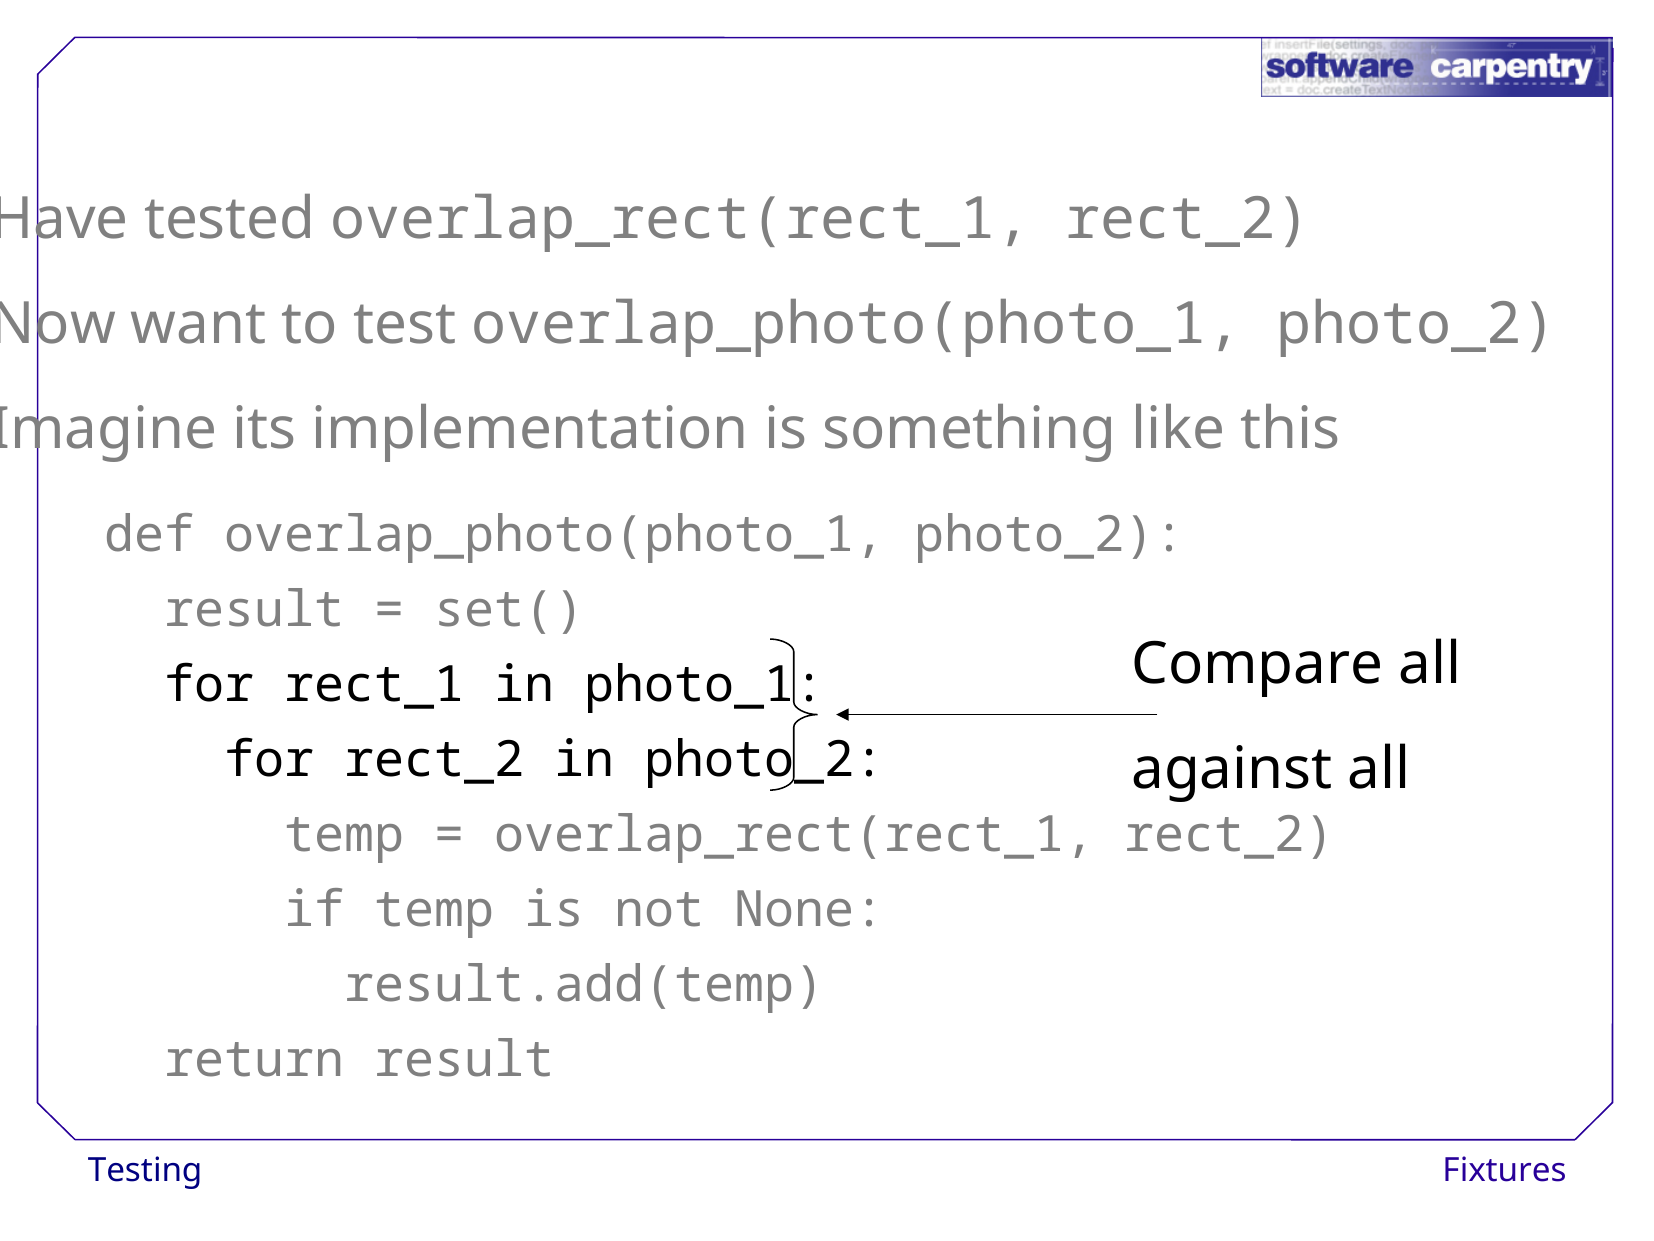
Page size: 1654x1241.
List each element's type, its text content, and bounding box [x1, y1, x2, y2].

text_box Have tested overlap_rect(rect_1, rect_2) Now want to test overlap_photo(photo_1, photo_2) Imagine its implementation is something like this [0, 138, 1654, 469]
text_box Compare all against all [1116, 582, 1627, 808]
picture [1261, 39, 1613, 97]
text_box def overlap_photo(photo_1, photo_2): result = set() for rect_1 in photo_1: for rect_2 in photo_2: temp = overlap_rect(rect_1, rect_2) if temp is not None: result.add(temp) return result [89, 479, 1015, 1108]
